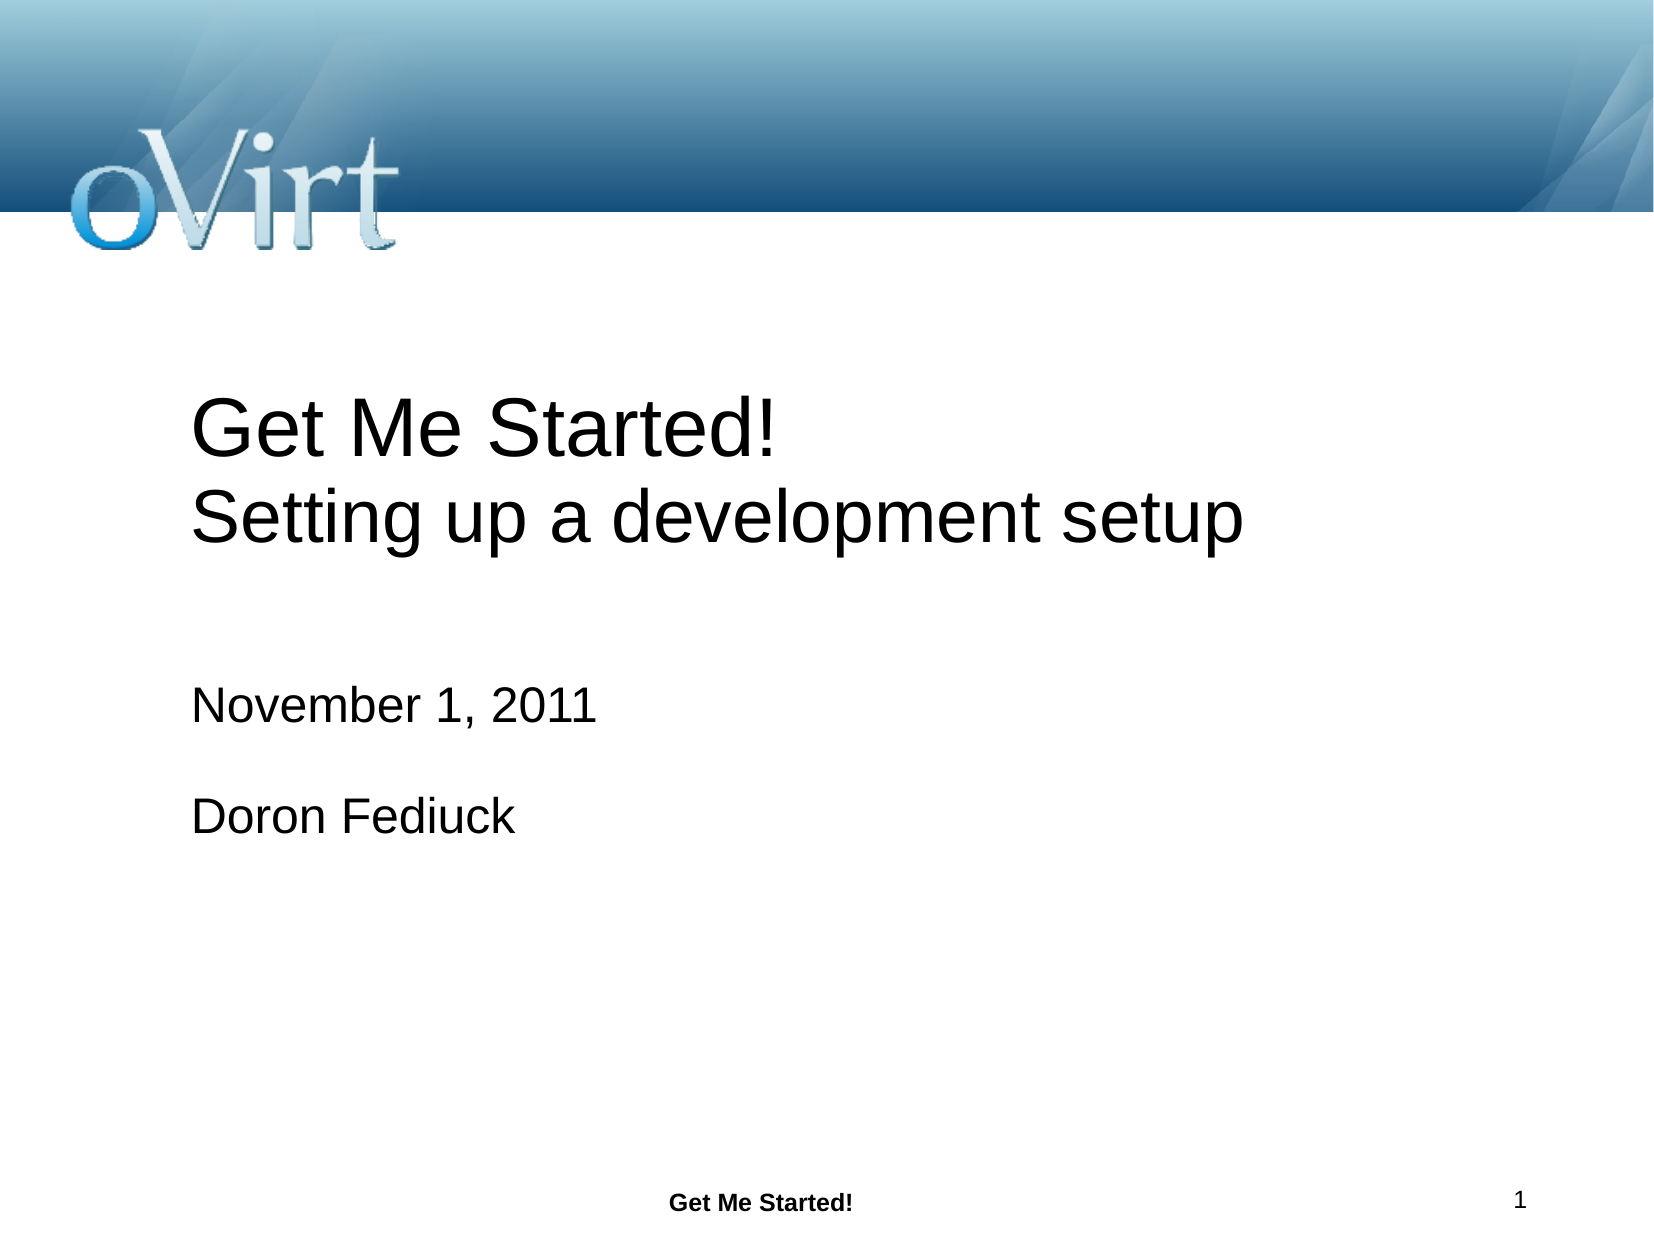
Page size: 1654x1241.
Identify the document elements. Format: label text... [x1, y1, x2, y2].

text_box November 1, 2011 Doron Fediuck [176, 669, 1549, 852]
picture [0, 0, 1654, 250]
text_box Get Me Started! Setting up a development setup [175, 374, 1549, 567]
